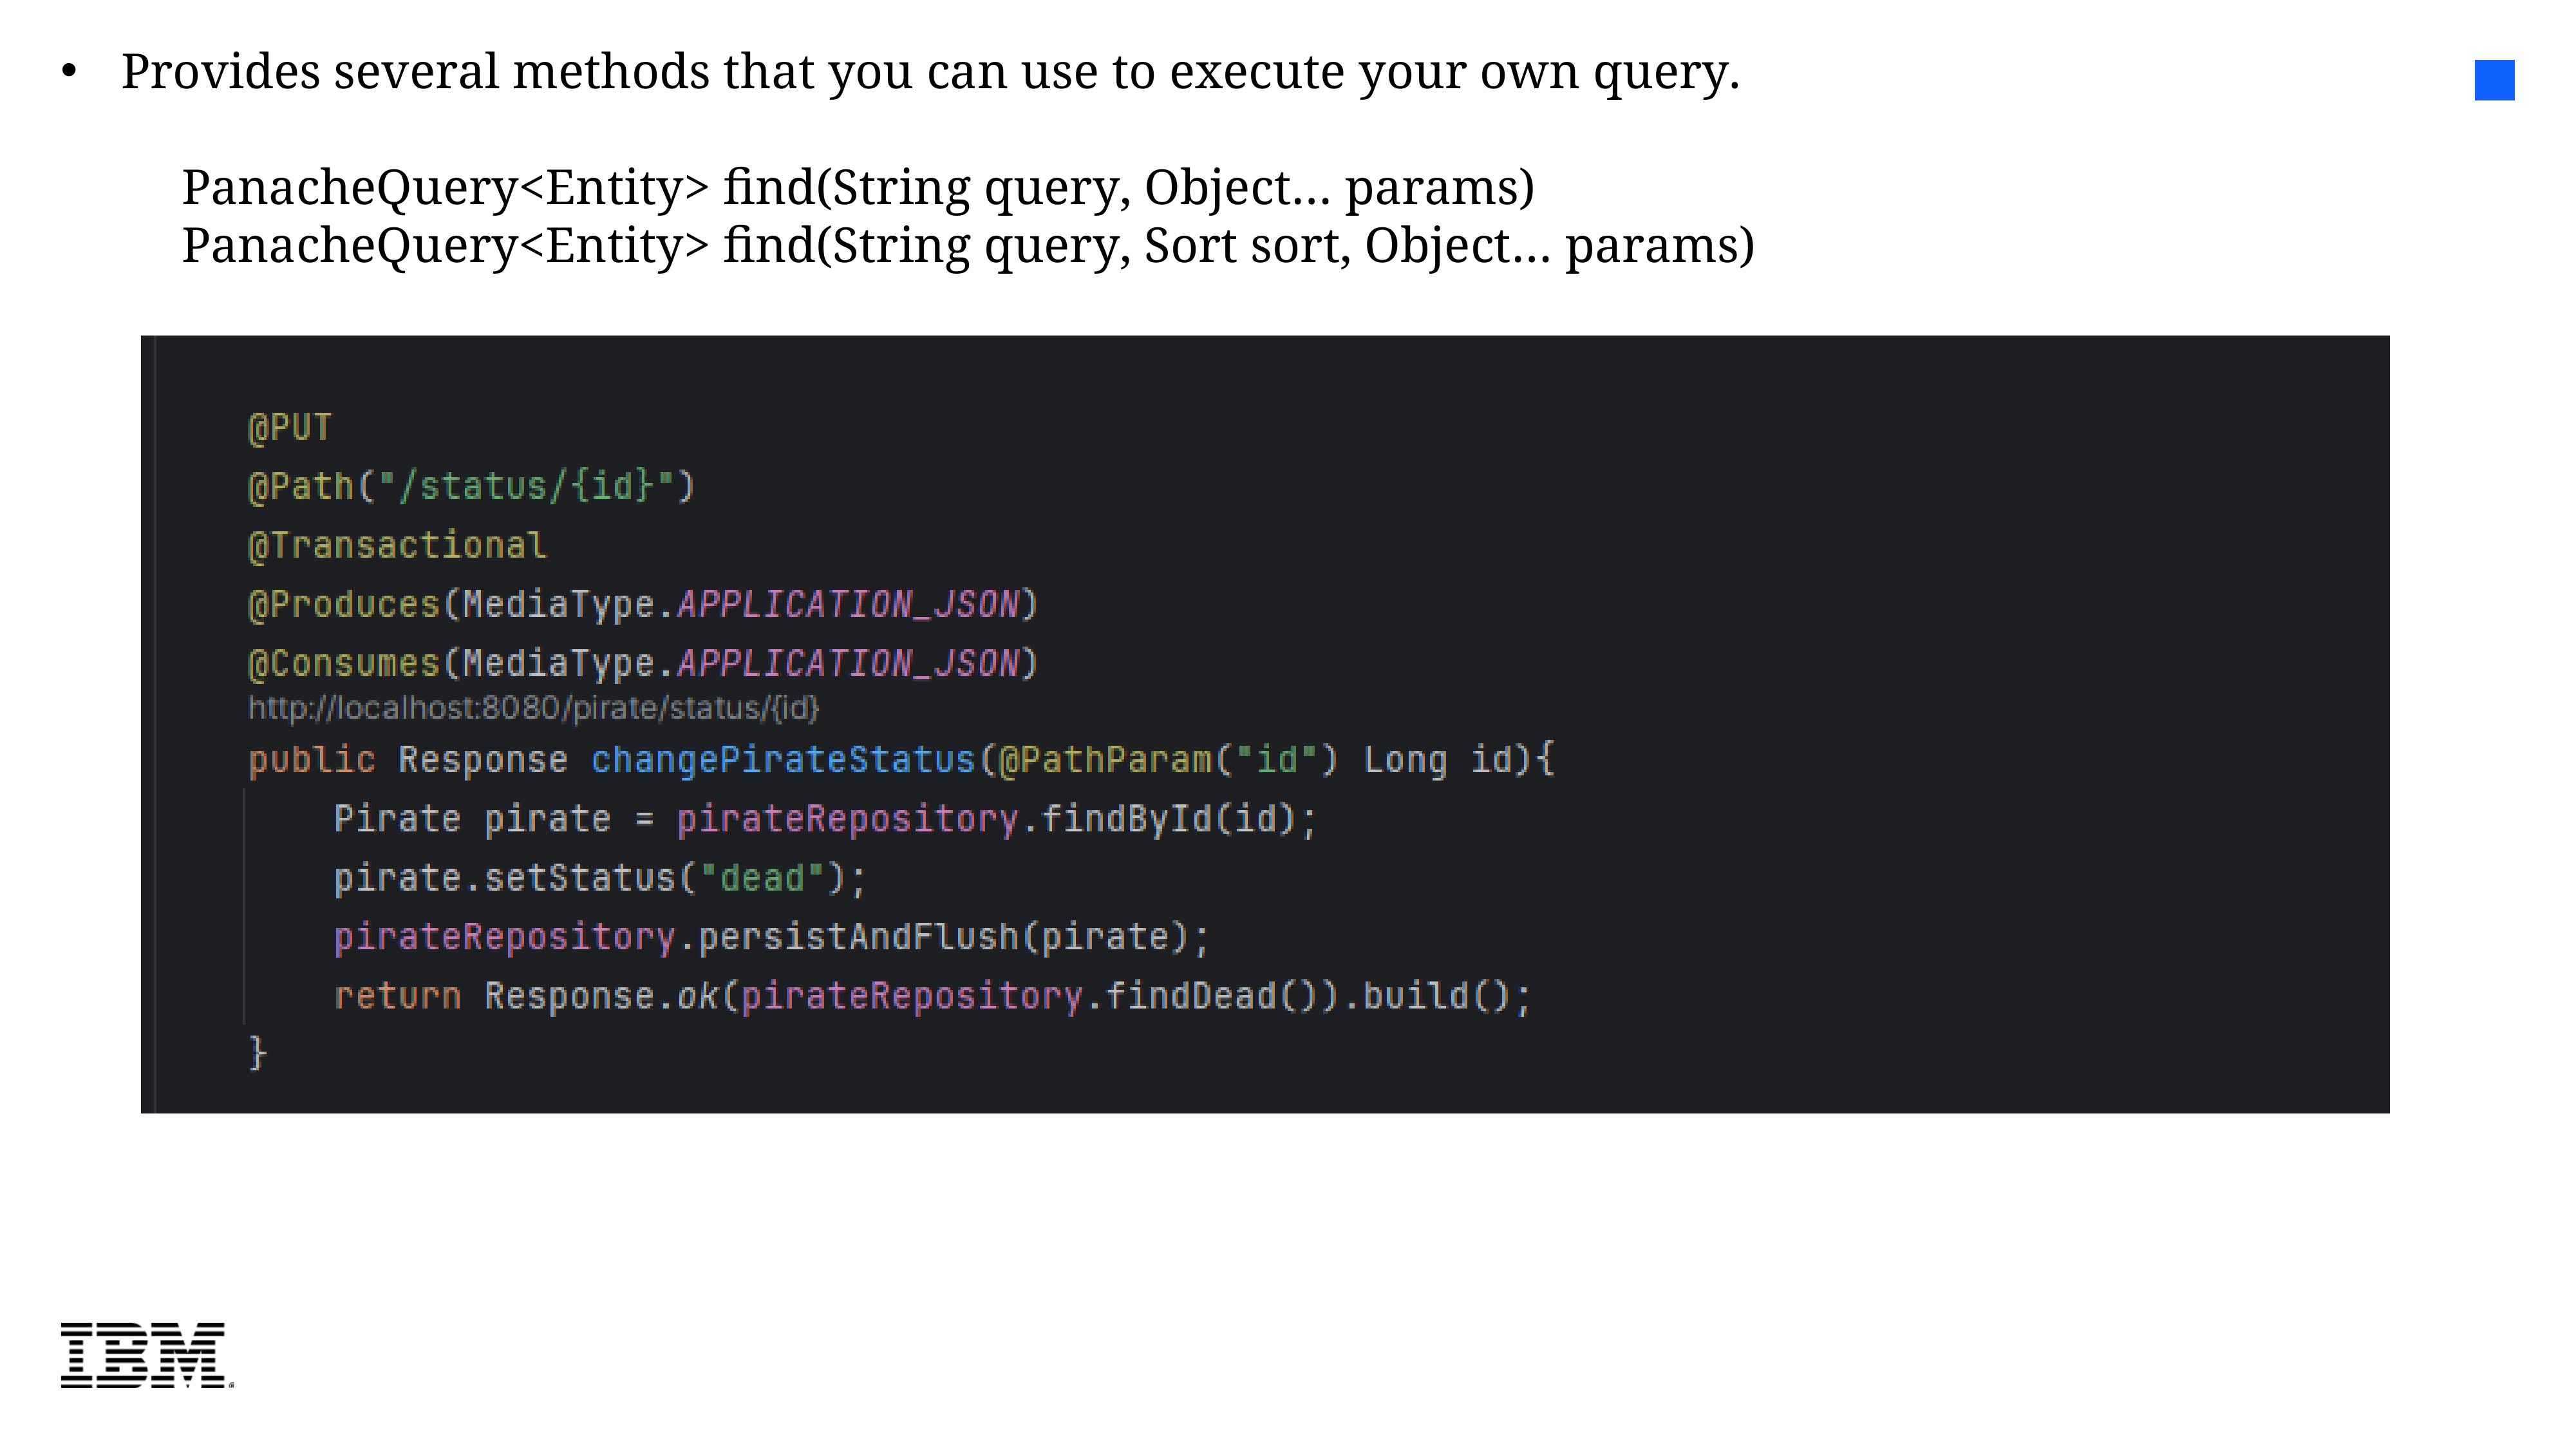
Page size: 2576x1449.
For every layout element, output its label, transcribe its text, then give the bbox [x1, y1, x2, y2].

text_box [2475, 60, 2515, 100]
title Provides several methods that you can use to execute your own query. PanacheQuery<Entity> find(String query, Object… params) PanacheQuery<Entity> find(String query, Sort sort, Object… params) [61, 41, 2435, 1148]
picture [141, 336, 2390, 1113]
